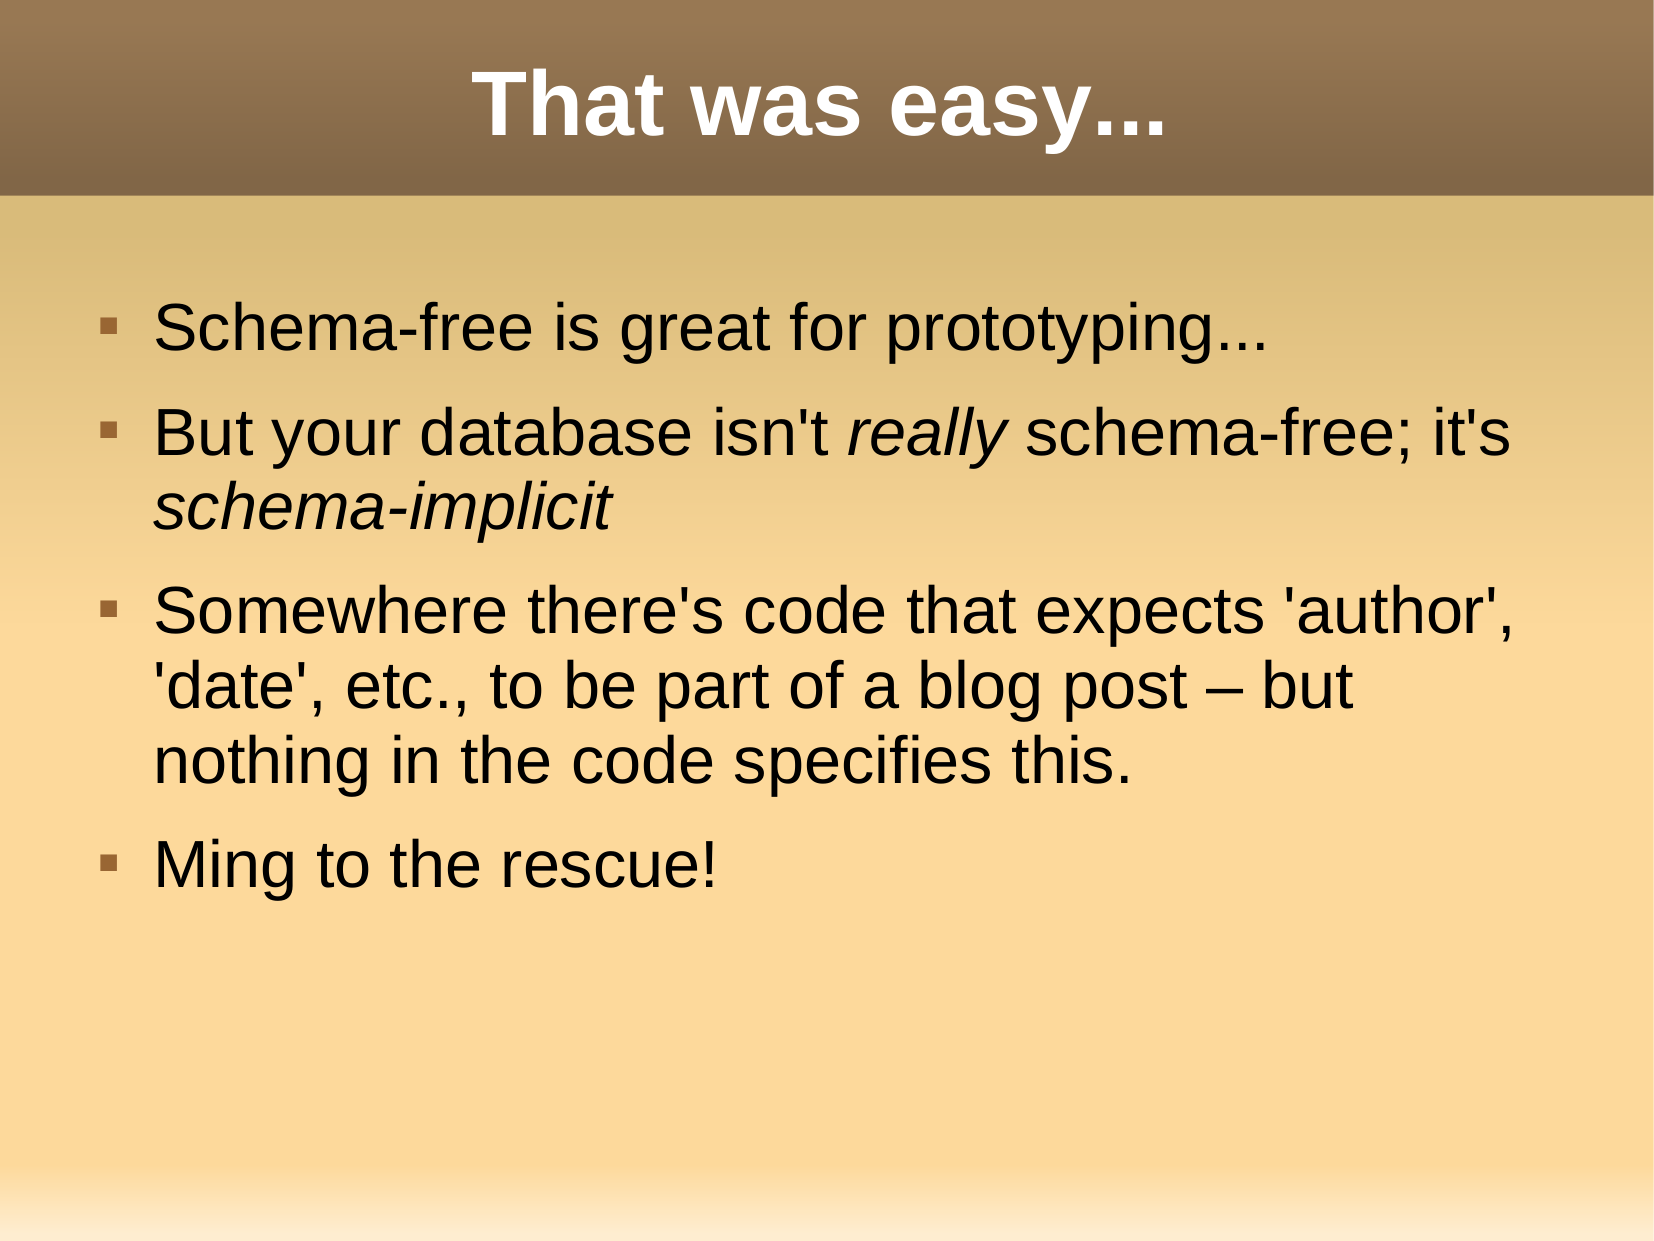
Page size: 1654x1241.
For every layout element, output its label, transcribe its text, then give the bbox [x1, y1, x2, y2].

picture [0, 0, 1654, 1241]
title That was easy... [76, 7, 1565, 200]
list Schema-free is great for prototyping... But your database isn't really schema-free; it's schema-implicit Somewhere there's code that expects 'author', 'date', etc., to be part of a blog post – but nothing in the code specifies this. Ming to the rescue! [82, 290, 1571, 1094]
